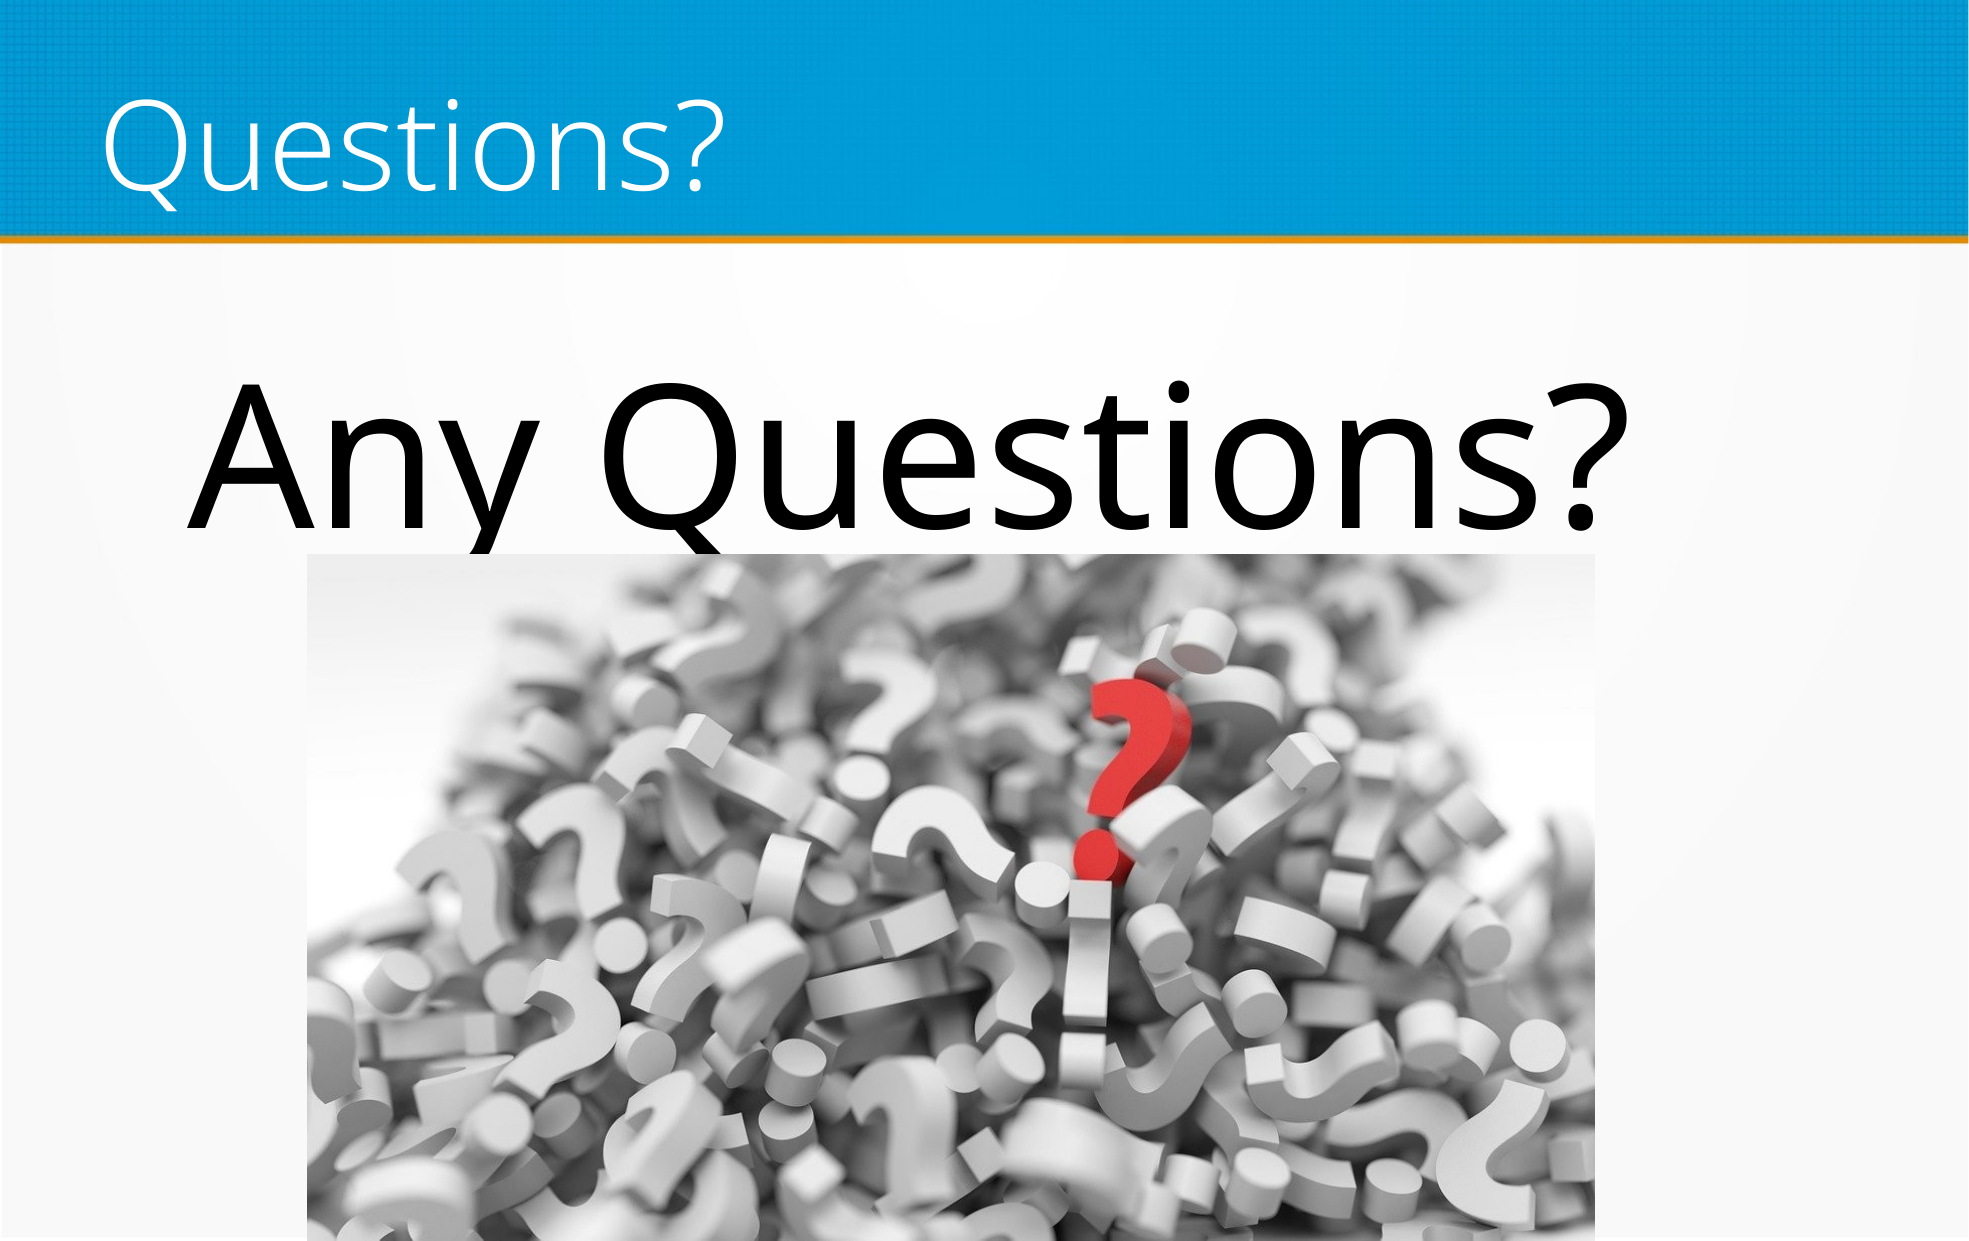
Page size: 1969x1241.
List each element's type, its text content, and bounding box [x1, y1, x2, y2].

list Any Questions? [98, 315, 1861, 1081]
title Questions? [98, 19, 1870, 227]
picture [0, 233, 1969, 1241]
